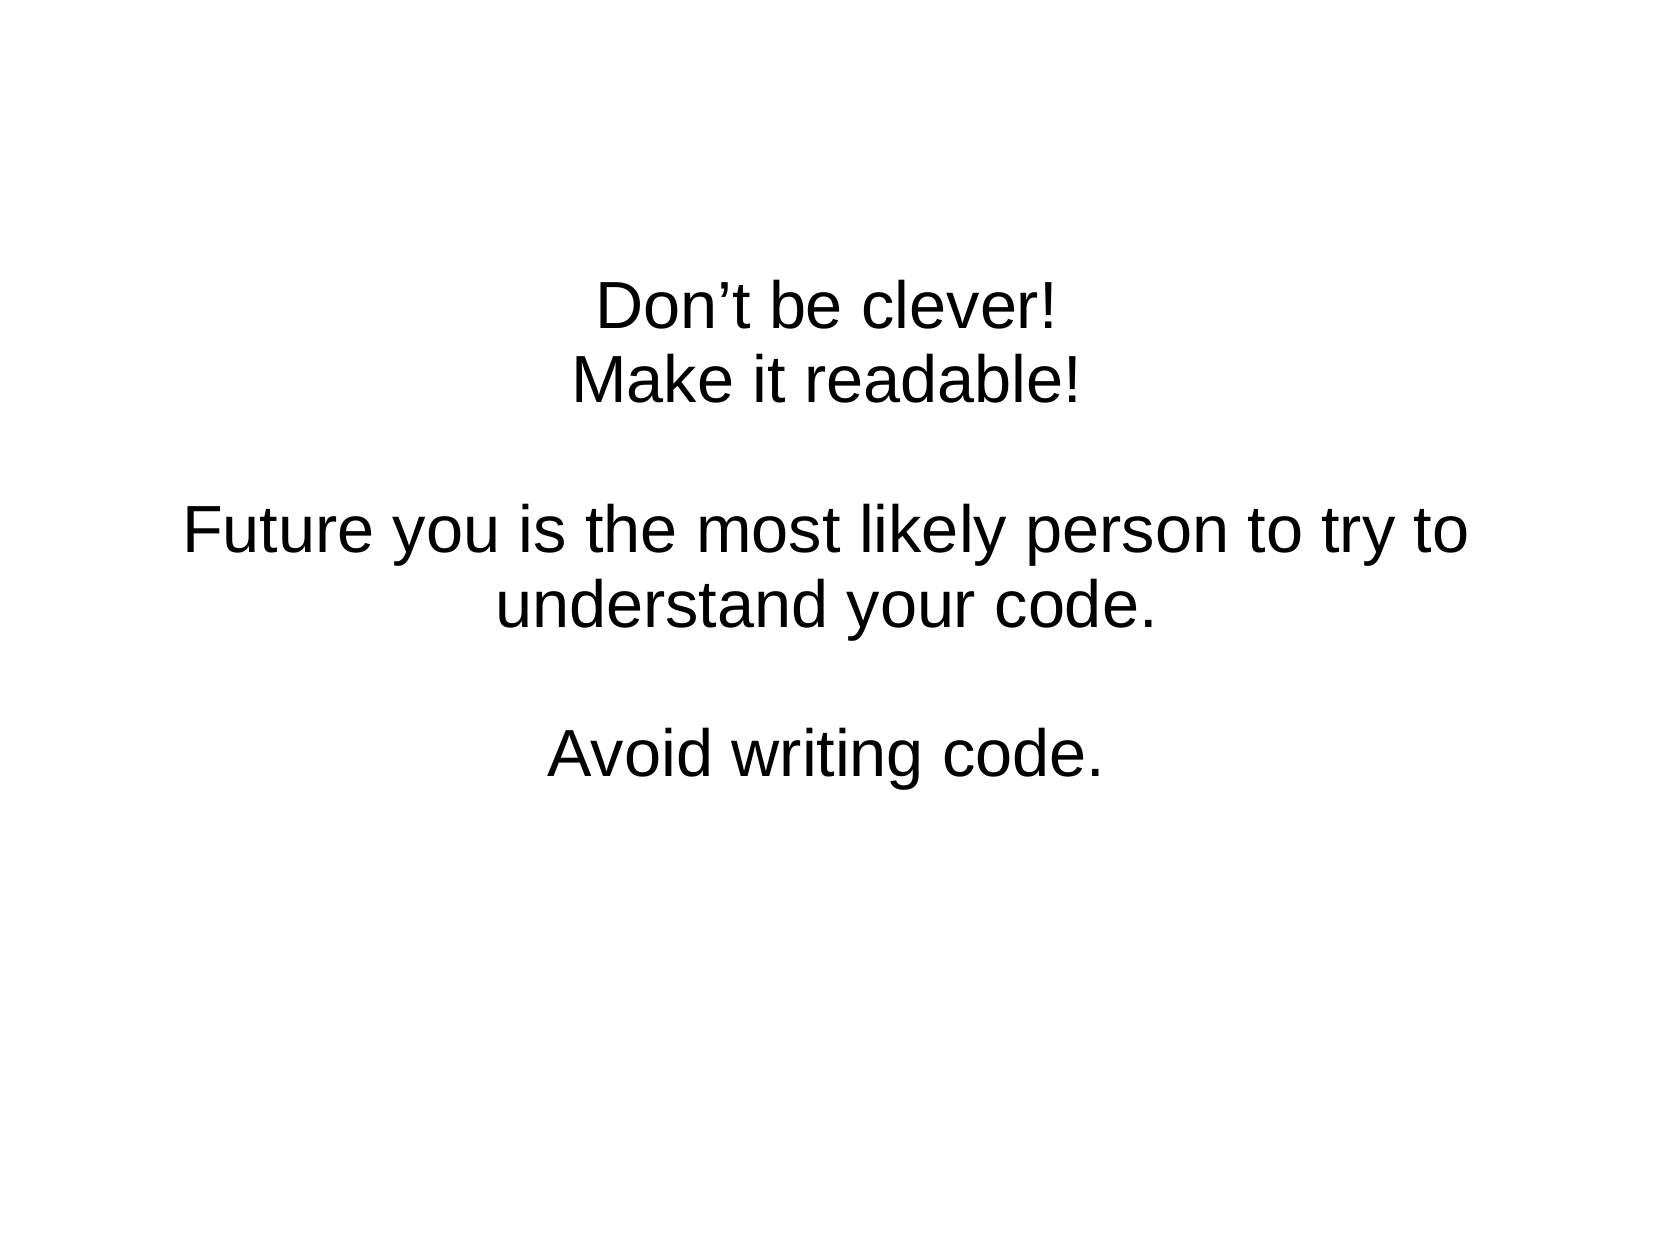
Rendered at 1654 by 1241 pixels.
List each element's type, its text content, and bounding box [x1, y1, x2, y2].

subtitle Don’t be clever! Make it readable! Future you is the most likely person to try to understand your code. Avoid writing code. [82, 49, 1571, 1010]
